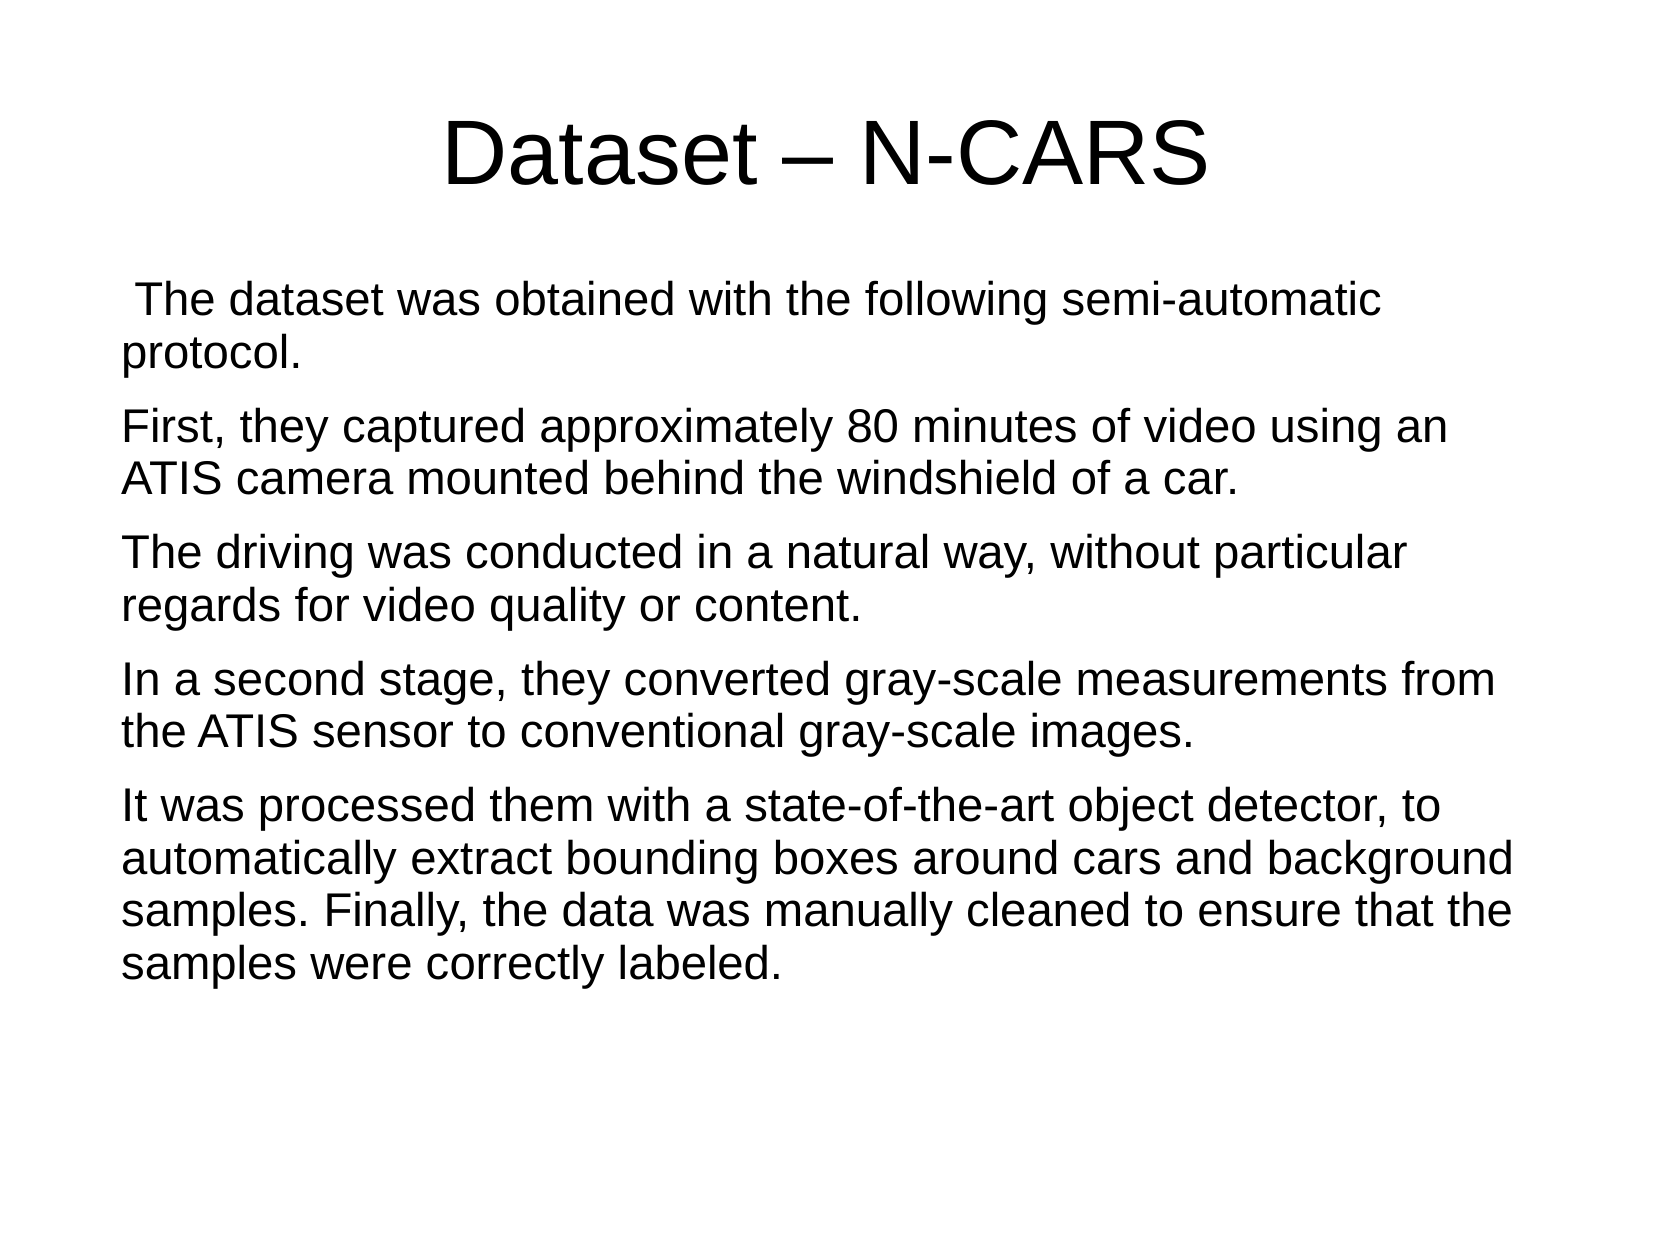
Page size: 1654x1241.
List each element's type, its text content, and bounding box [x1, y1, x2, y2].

title Dataset – N-CARS [82, 49, 1571, 257]
list The dataset was obtained with the following semi-automatic protocol. First, they captured approximately 80 minutes of video using an ATIS camera mounted behind the windshield of a car. The driving was conducted in a natural way, without particular regards for video quality or content. In a second stage, they converted gray-scale measurements from the ATIS sensor to conventional gray-scale images. It was processed them with a state-of-the-art object detector, to automatically extract bounding boxes around cars and background samples. Finally, the data was manually cleaned to ensure that the samples were correctly labeled. [70, 272, 1560, 993]
